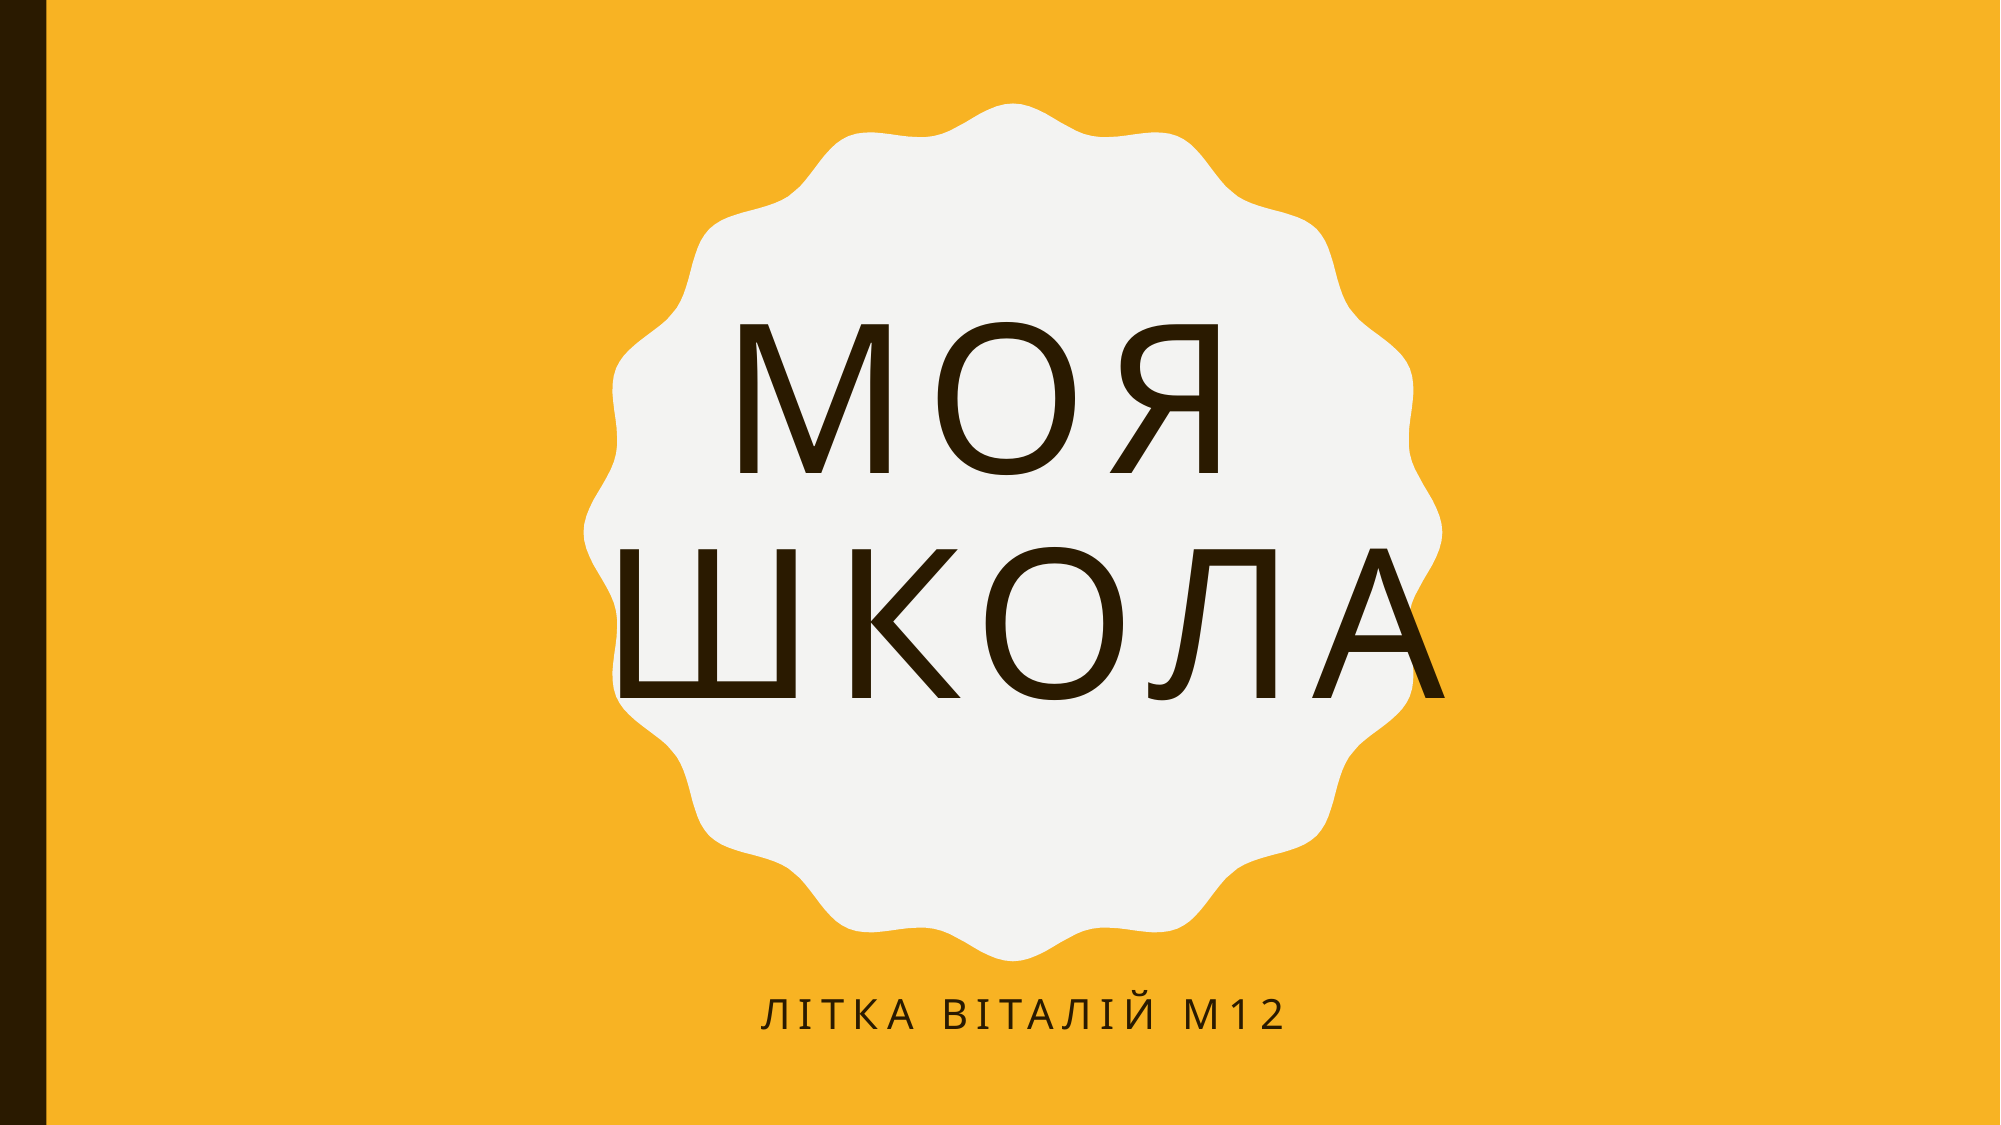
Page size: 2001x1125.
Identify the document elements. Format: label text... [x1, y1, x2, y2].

title МОЯ школа [176, 158, 1870, 880]
subtitle Літка Віталій М12 [363, 980, 1684, 1103]
